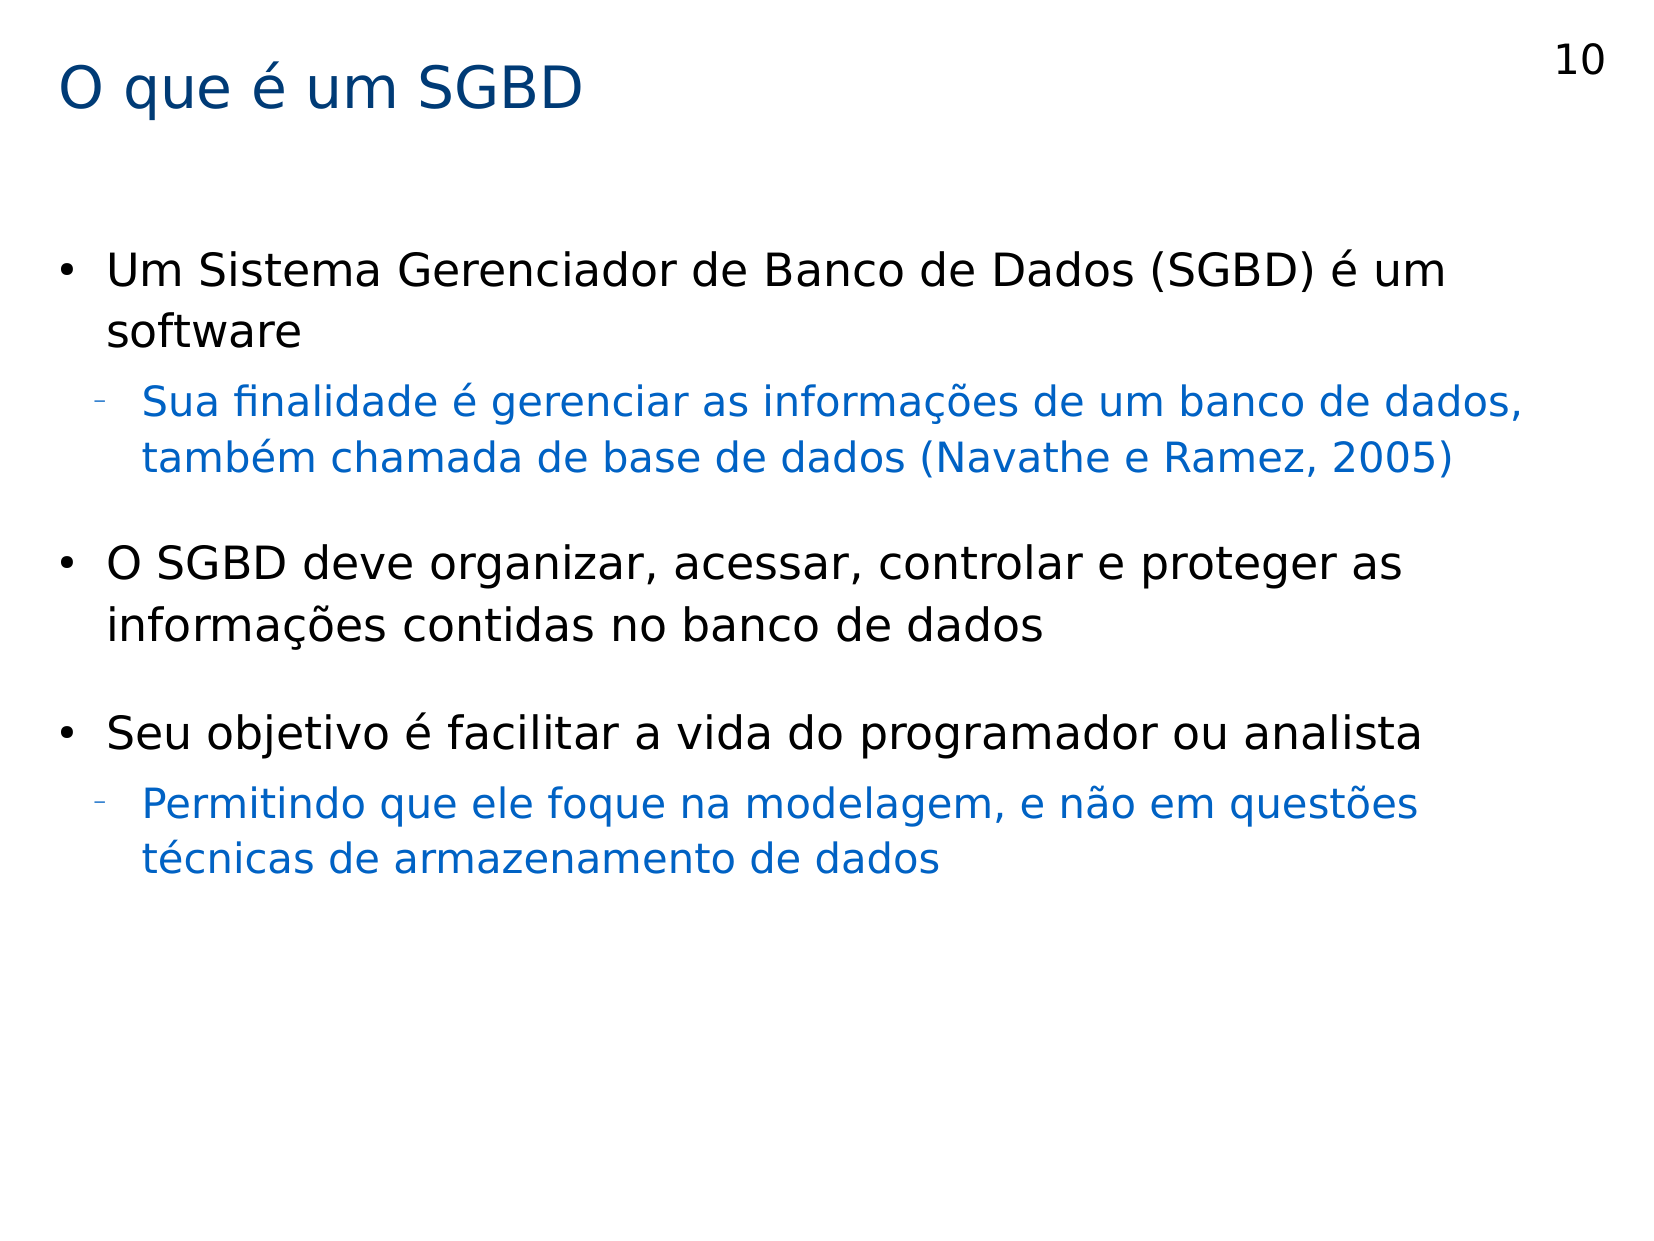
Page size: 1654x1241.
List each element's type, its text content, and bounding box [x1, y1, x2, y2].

list Um Sistema Gerenciador de Banco de Dados (SGBD) é um software Sua finalidade é gerenciar as informações de um banco de dados, também chamada de base de dados (Navathe e Ramez, 2005) O SGBD deve organizar, acessar, controlar e proteger as informações contidas no banco de dados Seu objetivo é facilitar a vida do programador ou analista Permitindo que ele foque na modelagem, e não em questões técnicas de armazenamento de dados [59, 236, 1595, 1211]
title O que é um SGBD [59, 29, 1506, 148]
